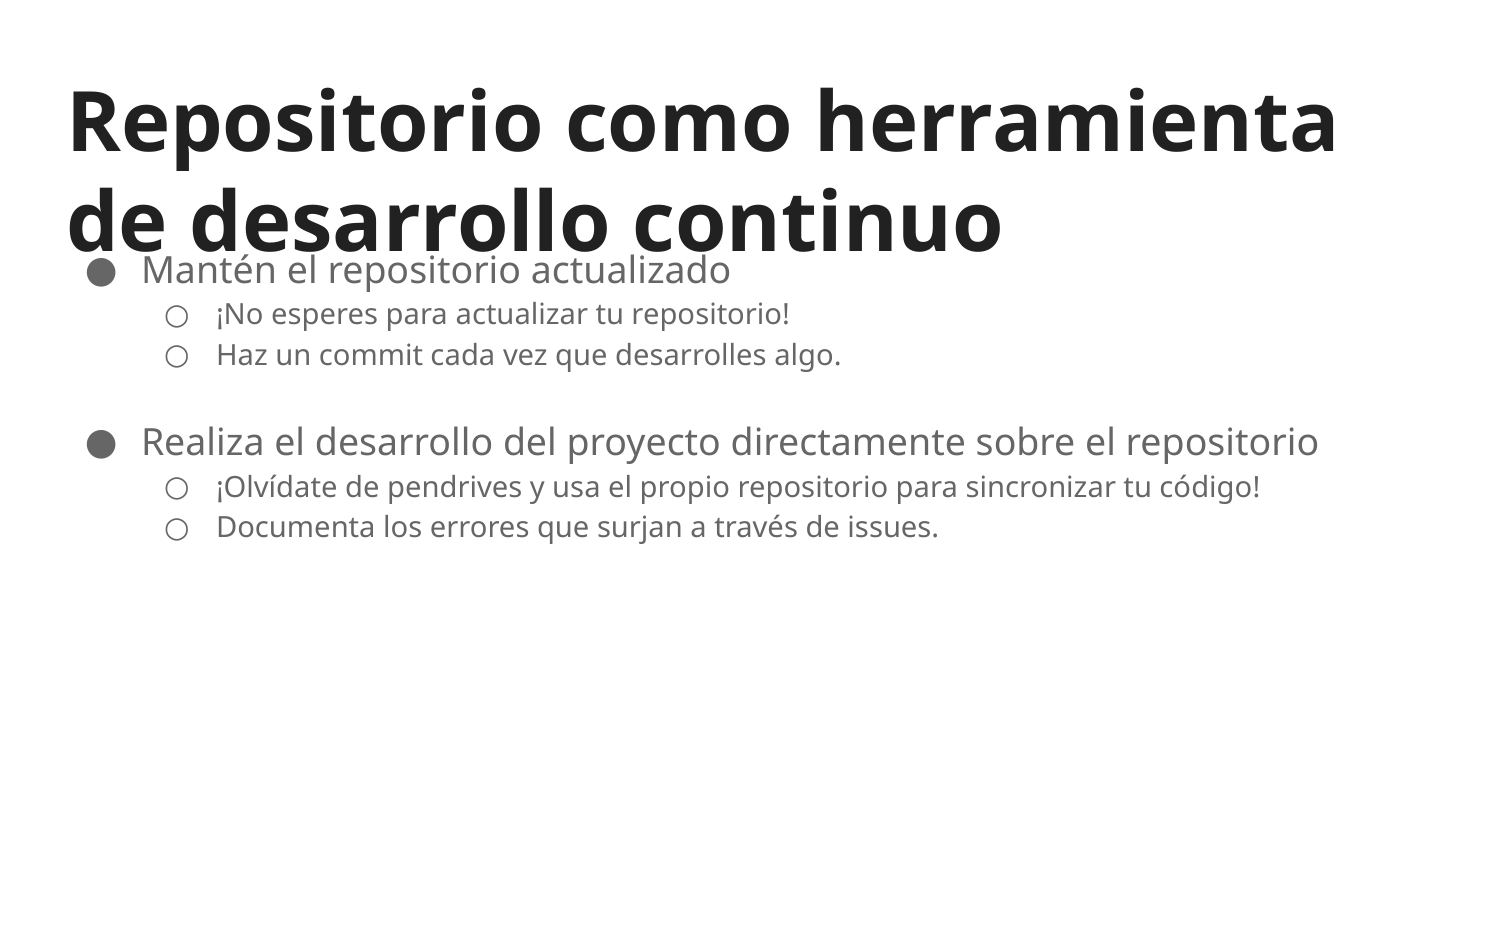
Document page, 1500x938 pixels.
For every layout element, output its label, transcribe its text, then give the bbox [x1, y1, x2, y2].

list Mantén el repositorio actualizado ¡No esperes para actualizar tu repositorio! Haz un commit cada vez que desarrolles algo. Realiza el desarrollo del proyecto directamente sobre el repositorio ¡Olvídate de pendrives y usa el propio repositorio para sincronizar tu código! Documenta los errores que surjan a través de issues. [51, 223, 1449, 833]
title Repositorio como herramienta de desarrollo continuo [51, 53, 1449, 200]
